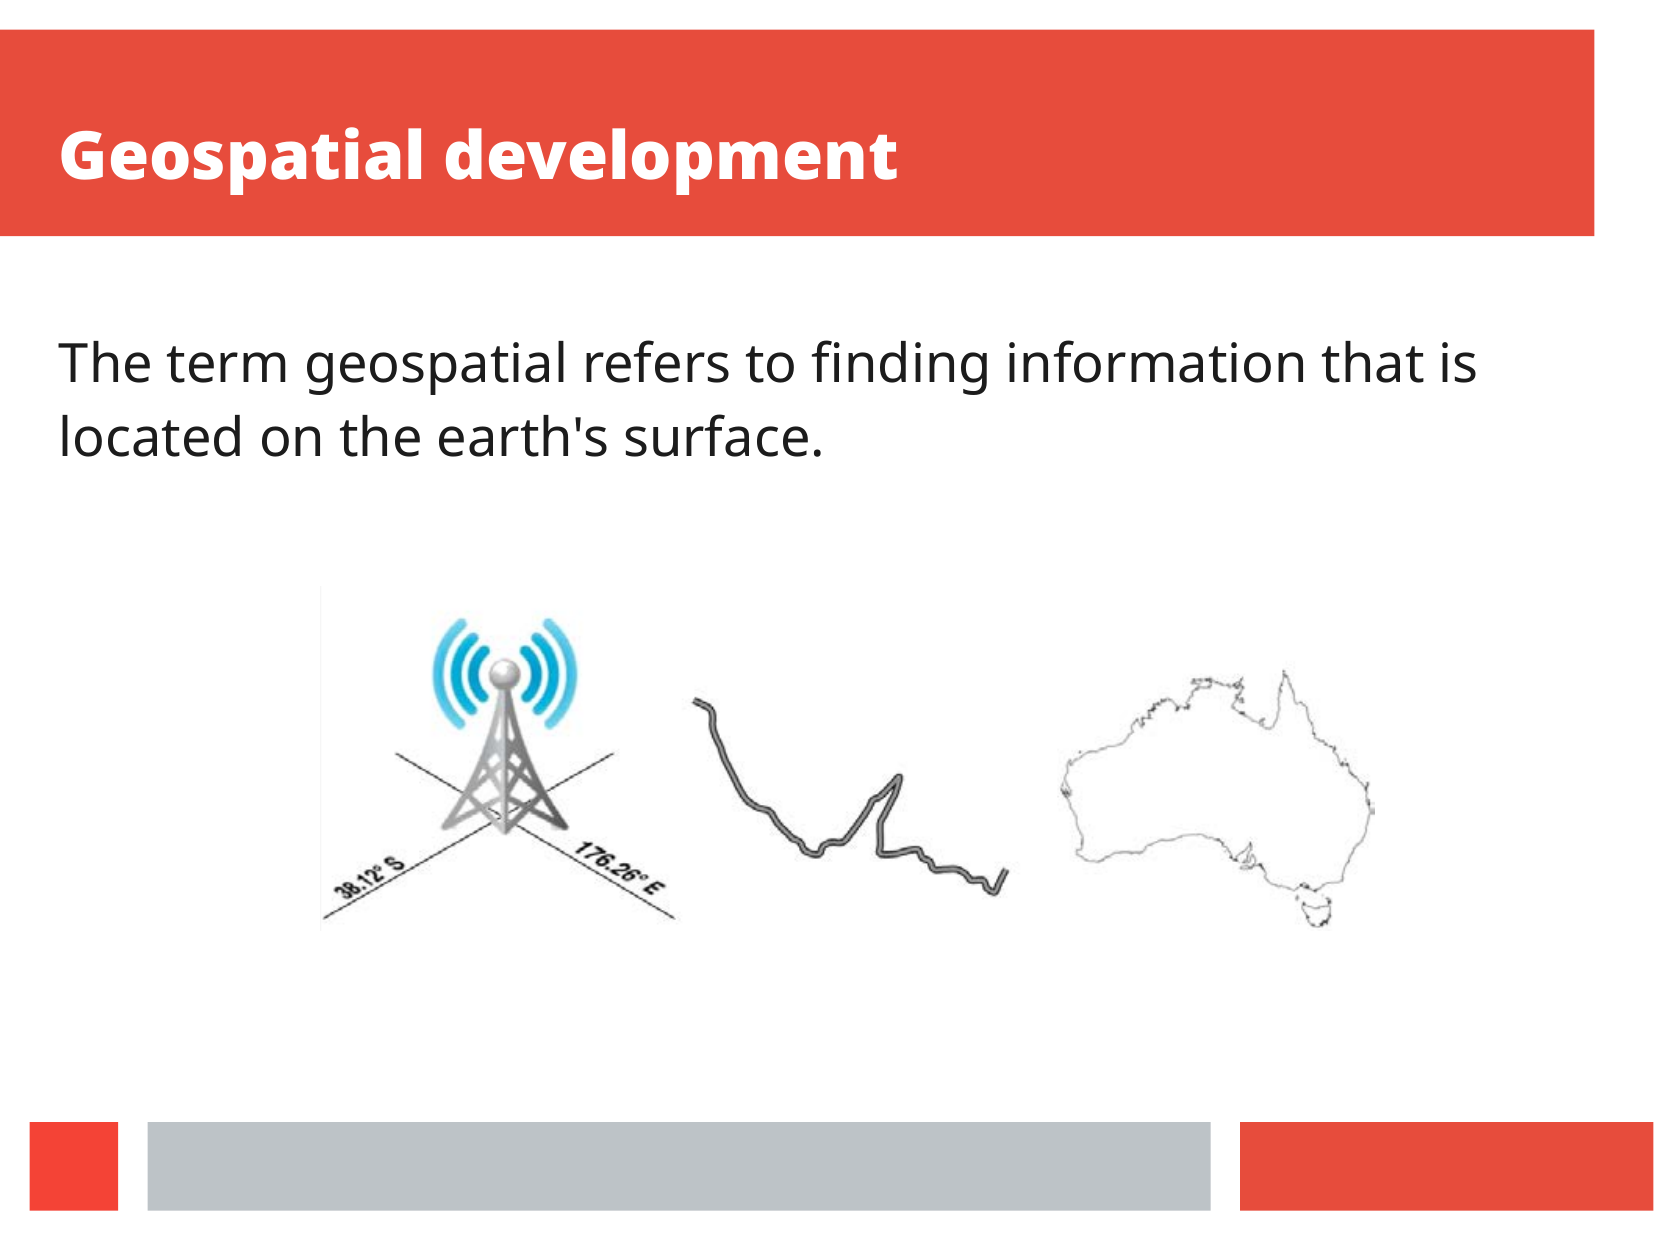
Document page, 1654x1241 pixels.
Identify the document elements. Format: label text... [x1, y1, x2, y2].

picture [282, 586, 1375, 931]
list The term geospatial refers to finding information that is located on the earth's surface. [59, 324, 1595, 1152]
title Geospatial development [59, 56, 1595, 200]
